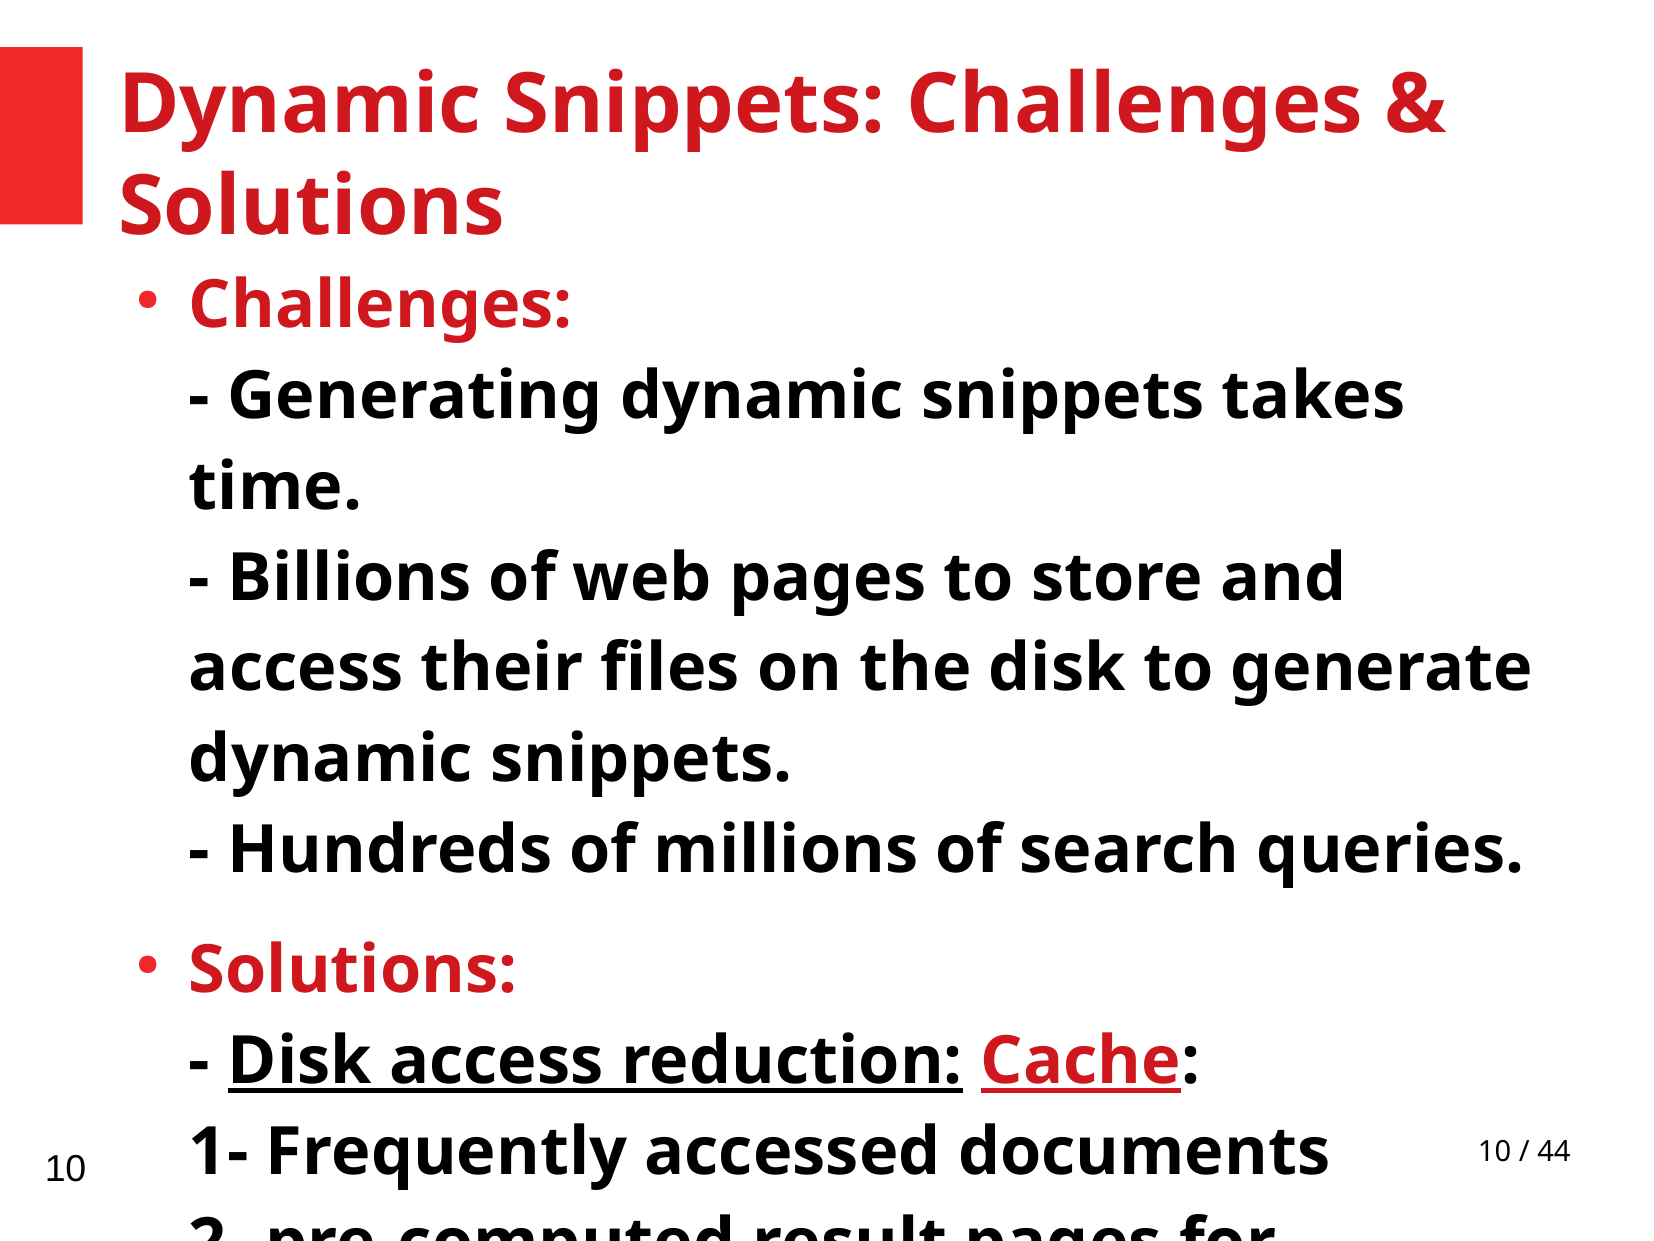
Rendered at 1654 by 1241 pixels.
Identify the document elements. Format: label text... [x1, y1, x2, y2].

list Challenges: - Generating dynamic snippets takes time. - Billions of web pages to store and access their files on the disk to generate dynamic snippets. - Hundreds of millions of search queries. Solutions: - Disk access reduction: Cache: 1- Frequently accessed documents 2- pre-computed result pages for popular queries - Compression: Smaller documents size → more can be cached. - Compaction: Only cache the important part of the document. [118, 256, 1536, 1186]
title Dynamic Snippets: Challenges & Solutions [118, 49, 1571, 257]
text_box 10 [30, 1140, 106, 1197]
